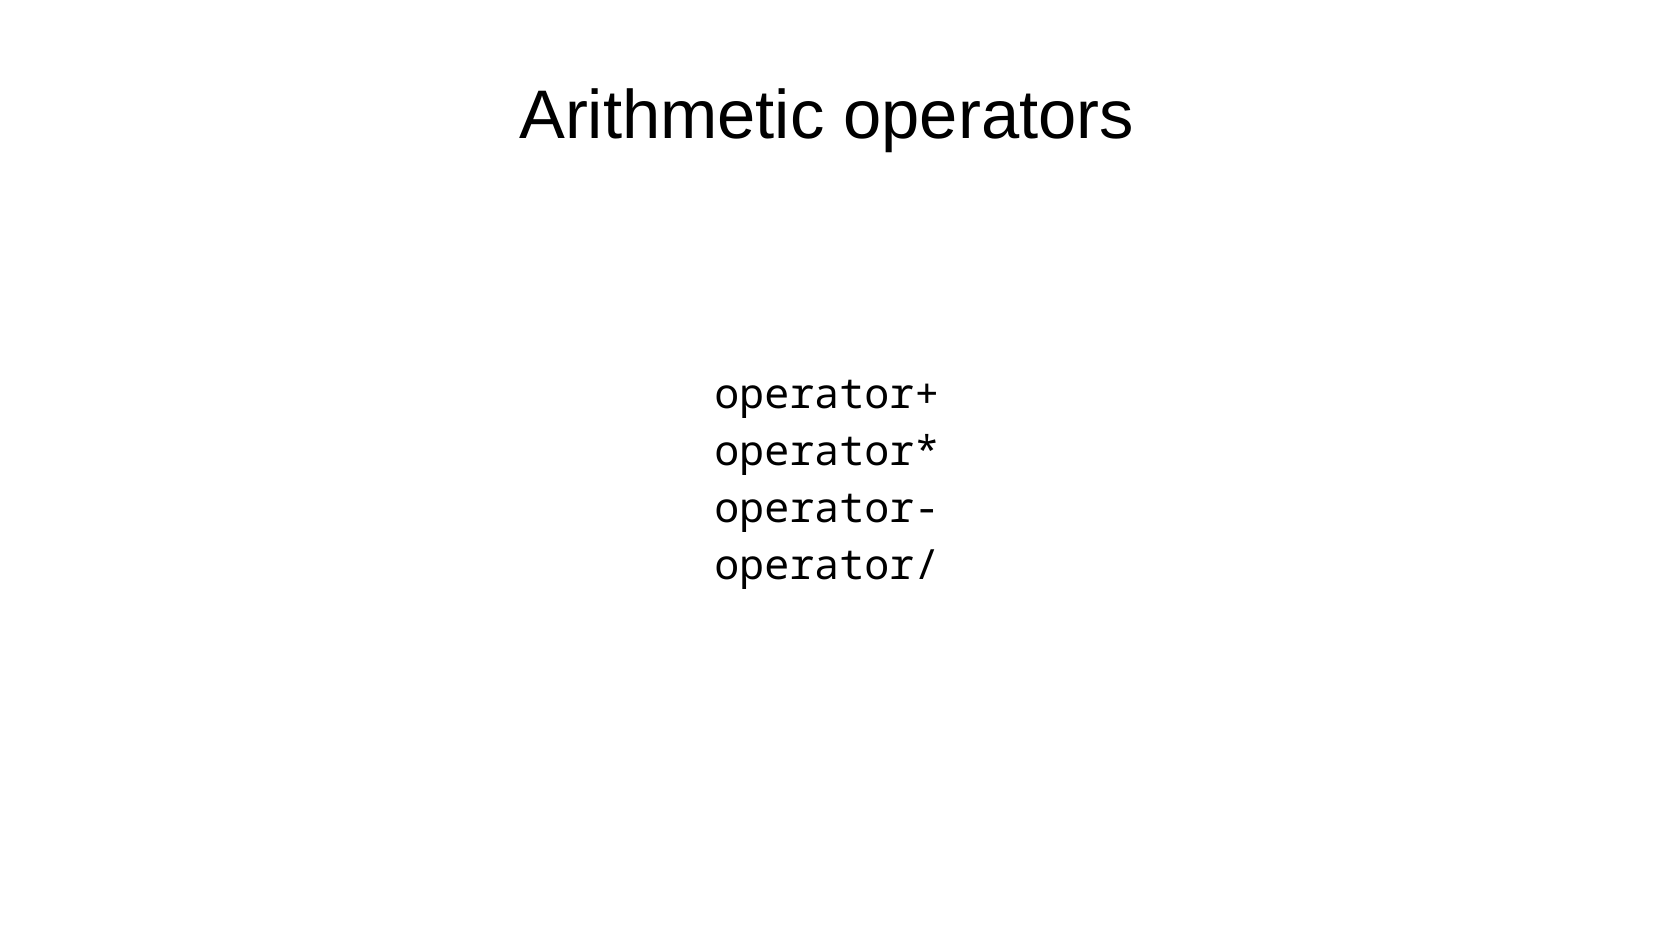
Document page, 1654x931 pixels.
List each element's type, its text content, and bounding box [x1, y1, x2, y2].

subtitle operator+ operator* operator- operator/ [82, 253, 1571, 931]
title Arithmetic operators [82, 37, 1571, 193]
